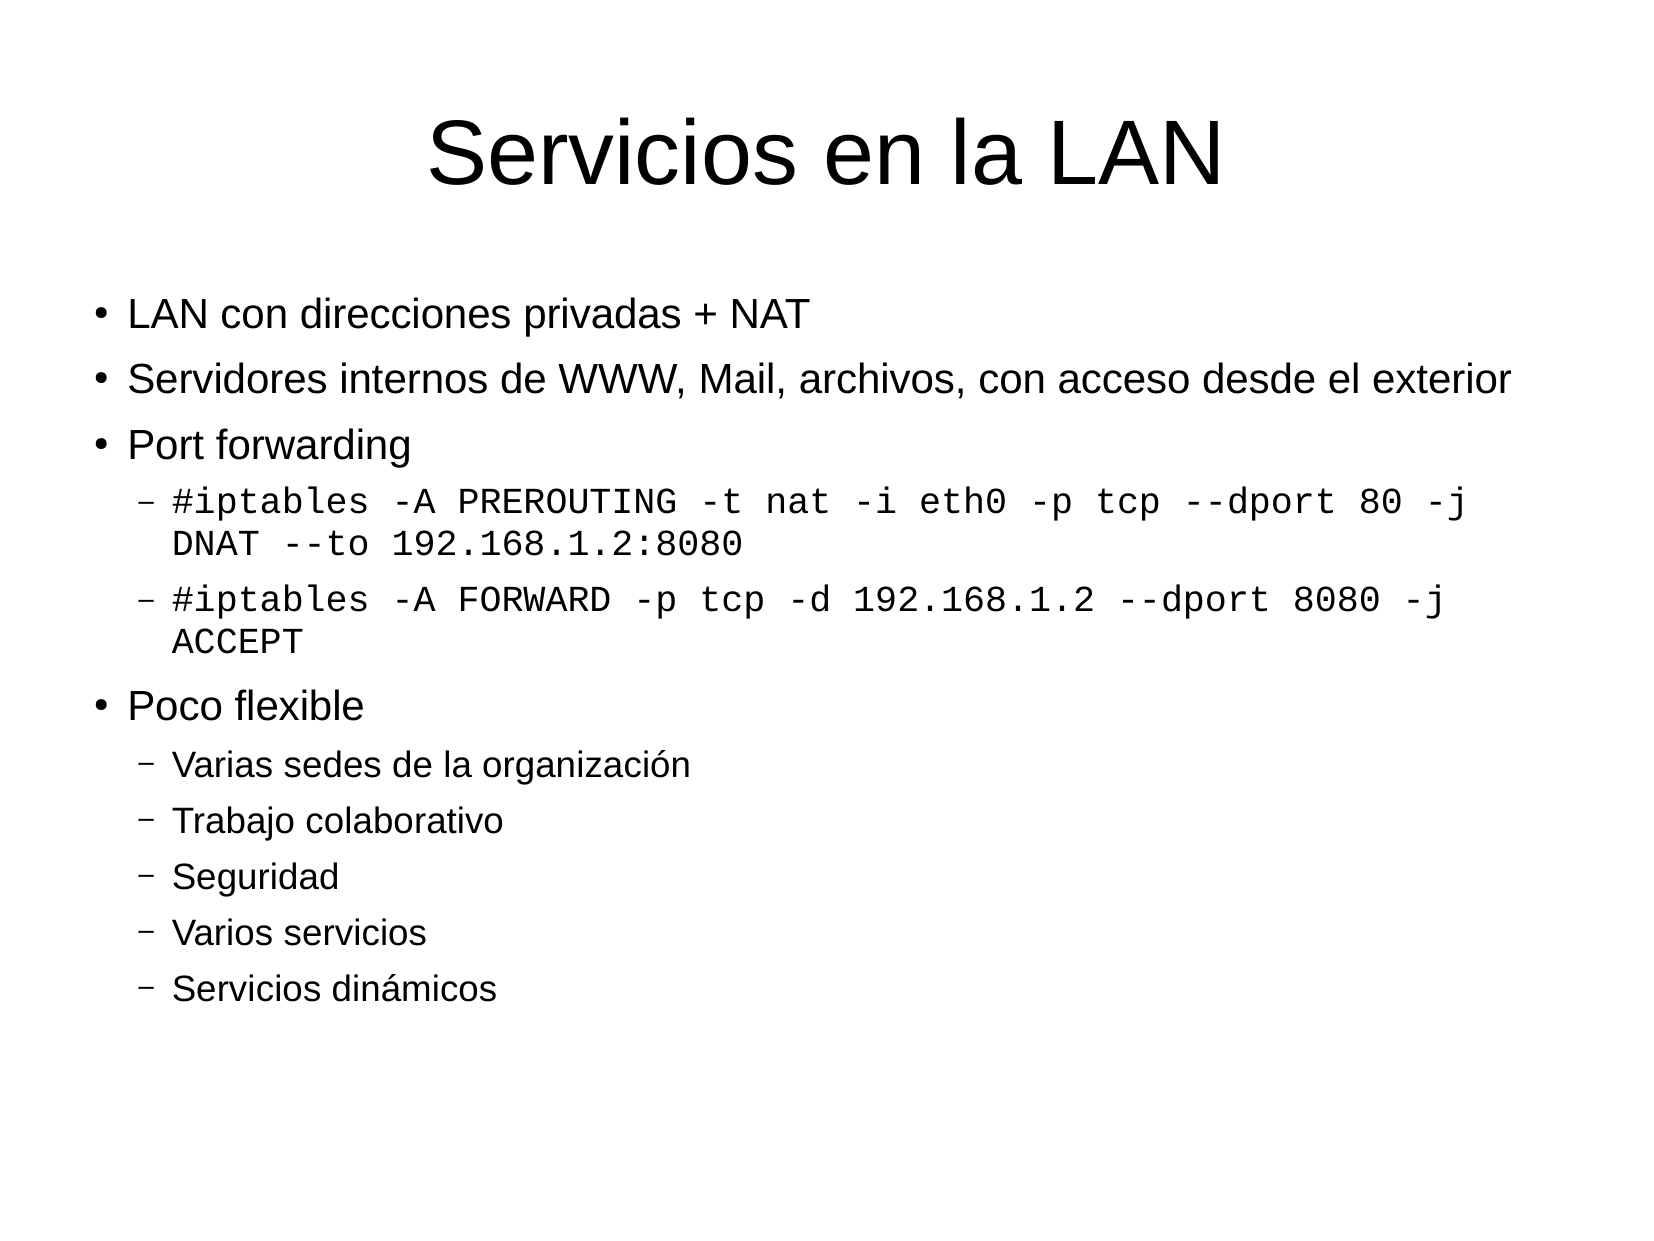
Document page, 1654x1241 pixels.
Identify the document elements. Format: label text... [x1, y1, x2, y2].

title Servicios en la LAN [82, 49, 1571, 257]
list LAN con direcciones privadas + NAT Servidores internos de WWW, Mail, archivos, con acceso desde el exterior Port forwarding #iptables -A PREROUTING -t nat -i eth0 -p tcp --dport 80 -j DNAT --to 192.168.1.2:8080 #iptables -A FORWARD -p tcp -d 192.168.1.2 --dport 8080 -j ACCEPT Poco flexible Varias sedes de la organización Trabajo colaborativo Seguridad Varios servicios Servicios dinámicos [82, 290, 1571, 1010]
